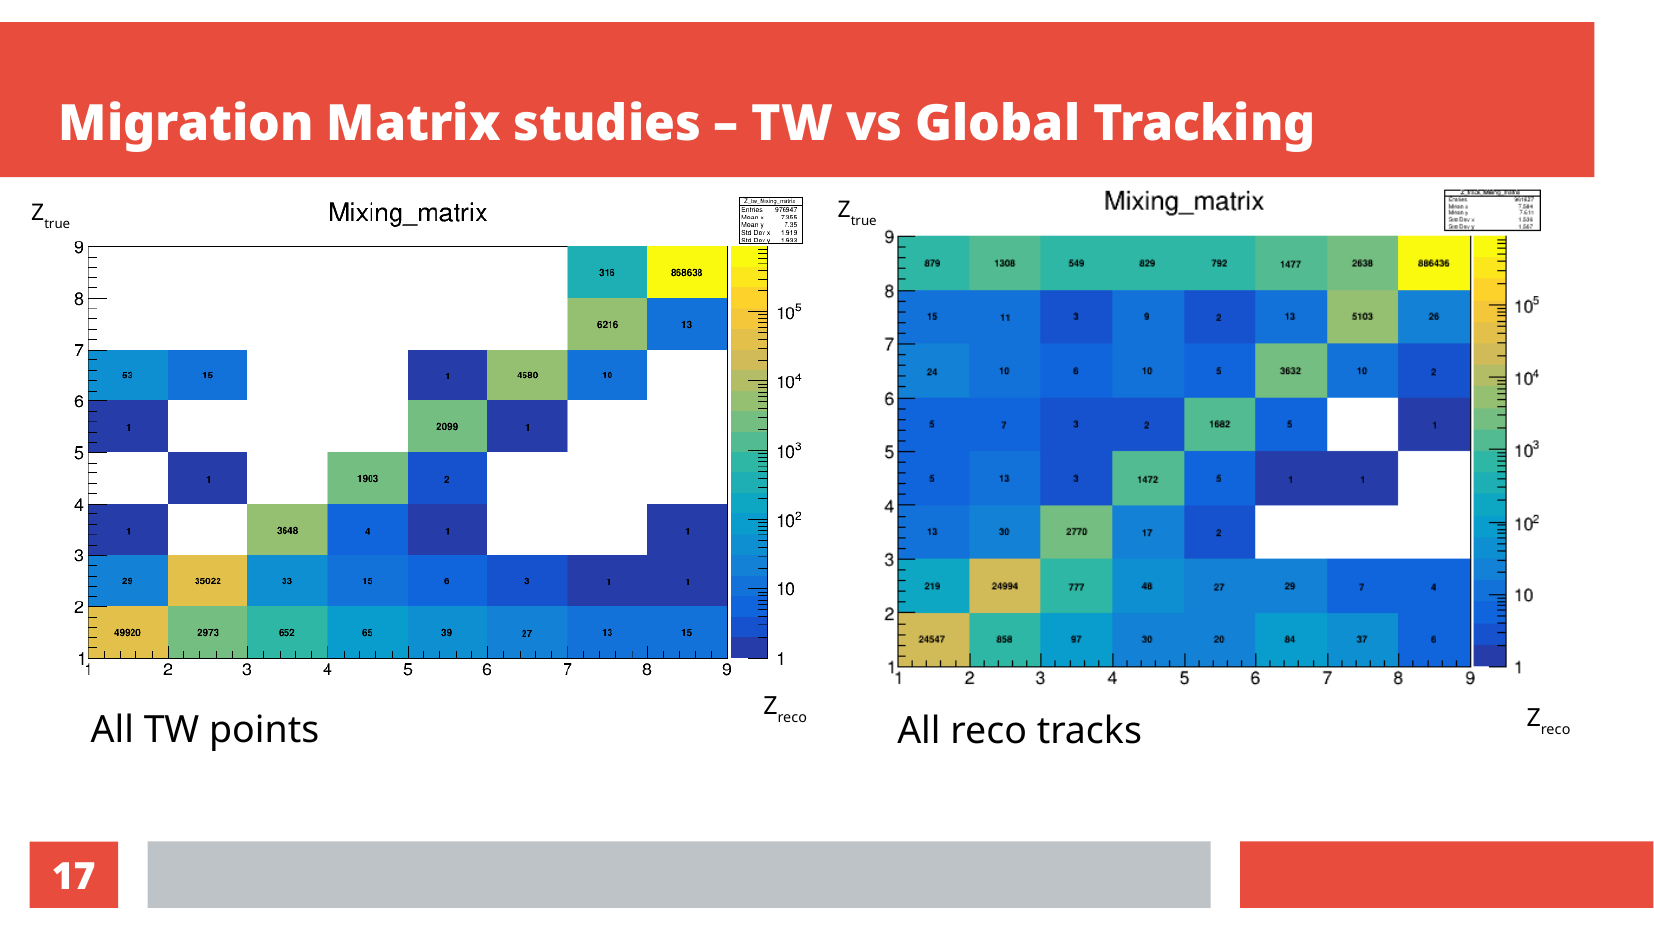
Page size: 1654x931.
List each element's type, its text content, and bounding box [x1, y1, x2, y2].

text_box Ztrue [822, 186, 896, 233]
picture [842, 185, 1541, 703]
text_box Zreco [748, 680, 827, 730]
title Migration Matrix studies – TW vs Global Tracking [59, 44, 1595, 156]
text_box All reco tracks [882, 696, 1179, 755]
text_box Ztrue [16, 189, 90, 236]
text_box All TW points [75, 694, 352, 754]
text_box Zreco [1511, 691, 1591, 742]
picture [23, 196, 807, 692]
